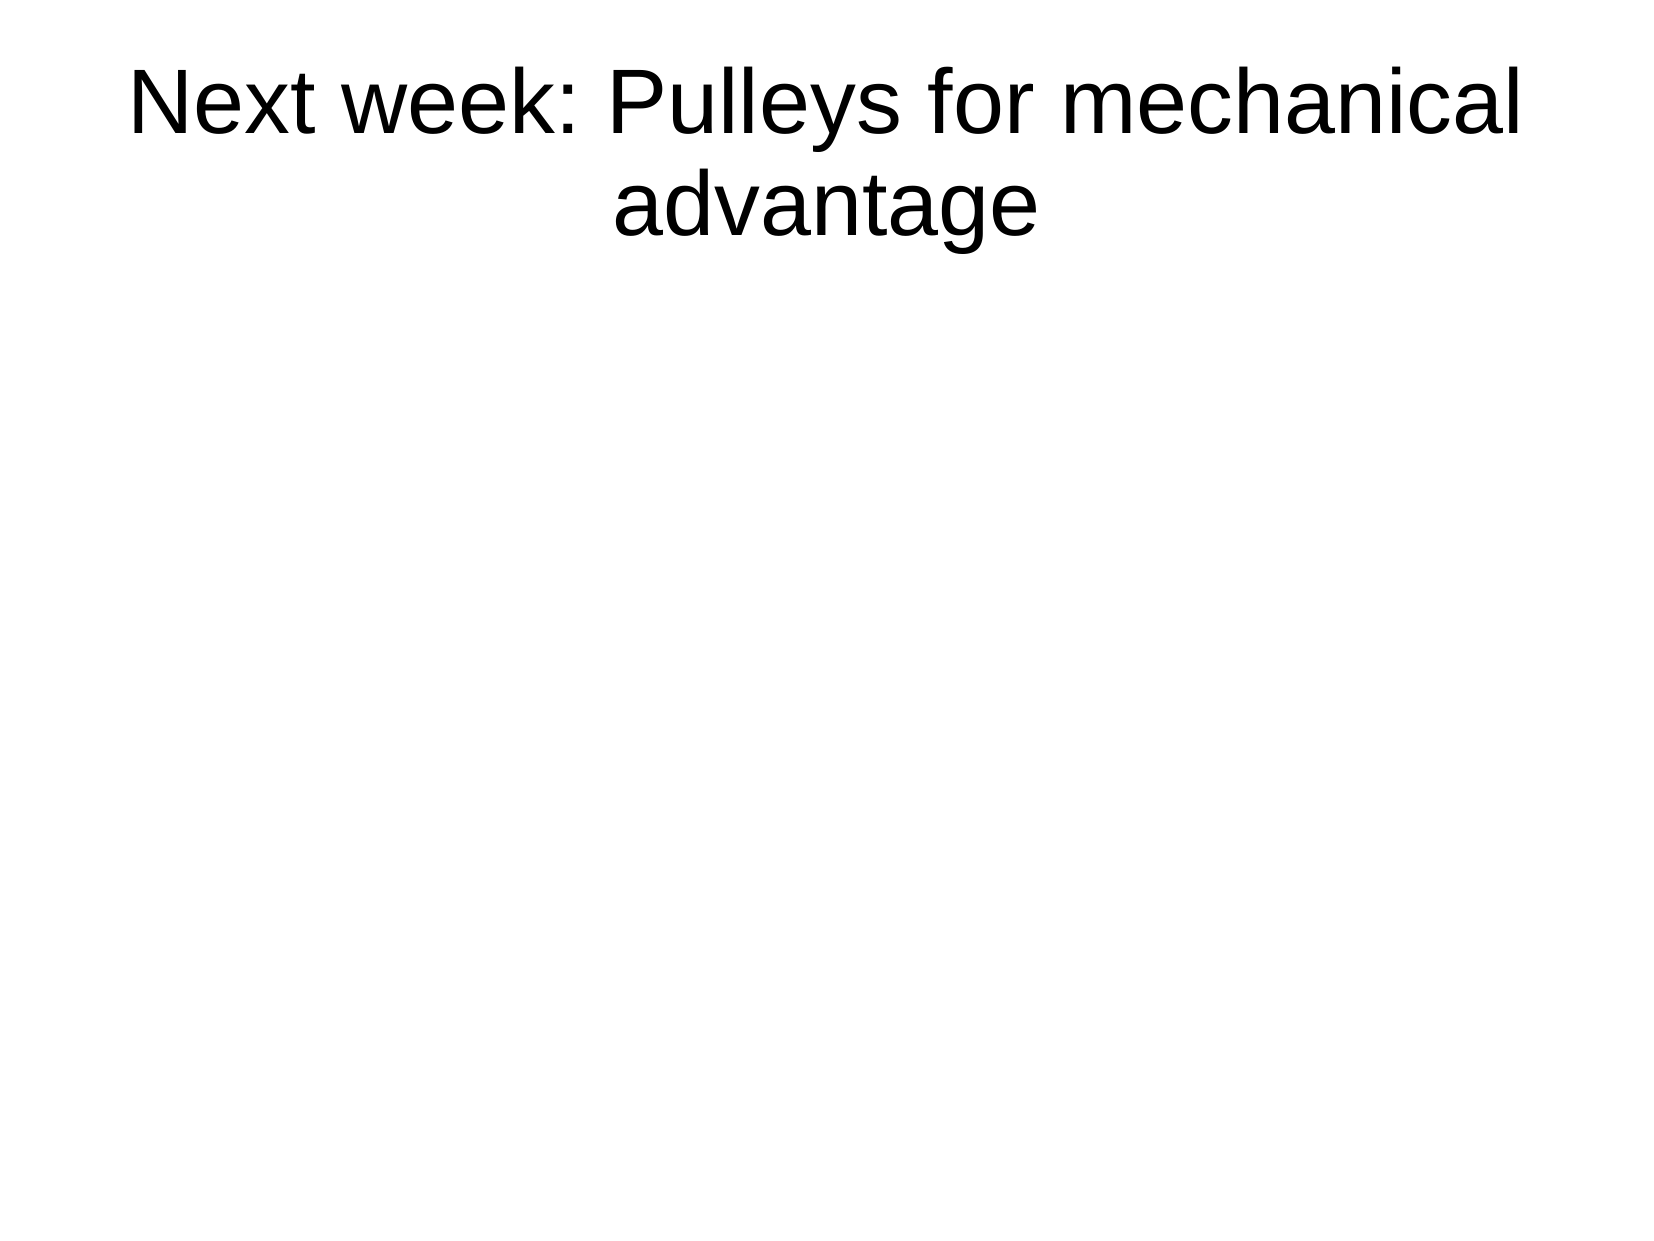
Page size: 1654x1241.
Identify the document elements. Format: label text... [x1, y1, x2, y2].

title Next week: Pulleys for mechanical advantage [82, 49, 1571, 257]
